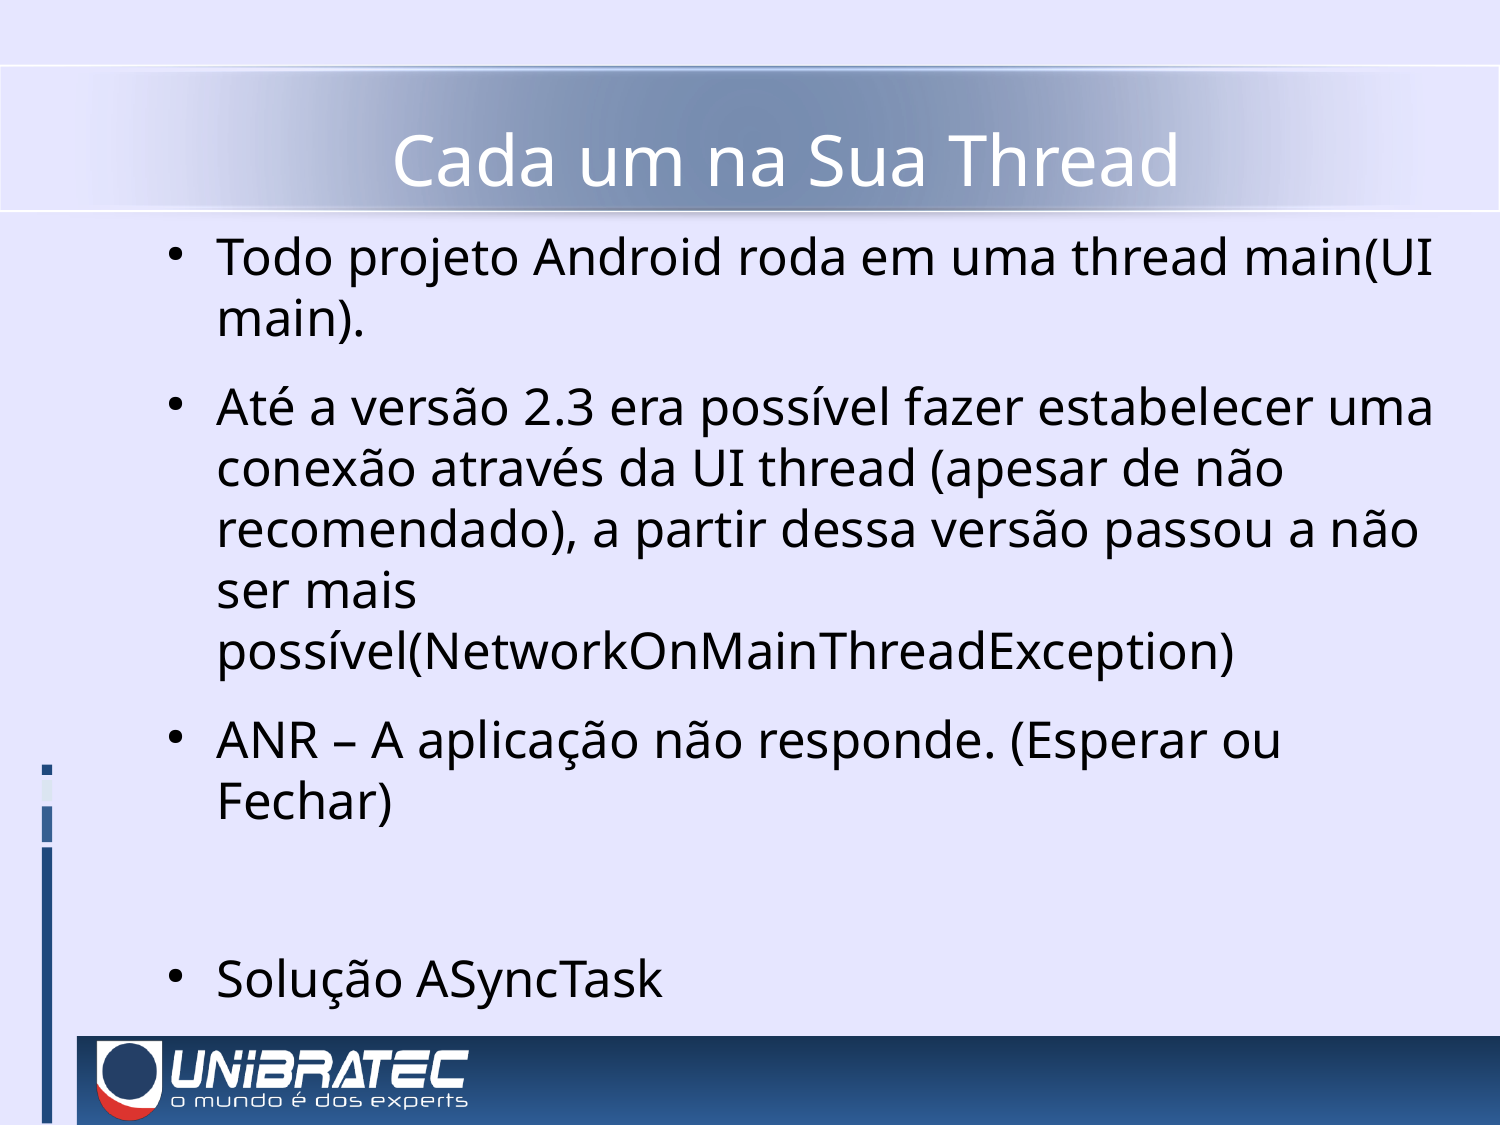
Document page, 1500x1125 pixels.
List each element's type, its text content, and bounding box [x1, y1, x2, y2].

picture [0, 58, 1500, 227]
list Todo projeto Android roda em uma thread main(UI main). Até a versão 2.3 era possível fazer estabelecer uma conexão através da UI thread (apesar de não recomendado), a partir dessa versão passou a não ser mais possível(NetworkOnMainThreadException) ANR – A aplicação não responde. (Esperar ou Fechar) Solução ASyncTask [150, 224, 1441, 1016]
picture [96, 1040, 469, 1121]
title Cada um na Sua Thread [150, 84, 1424, 224]
